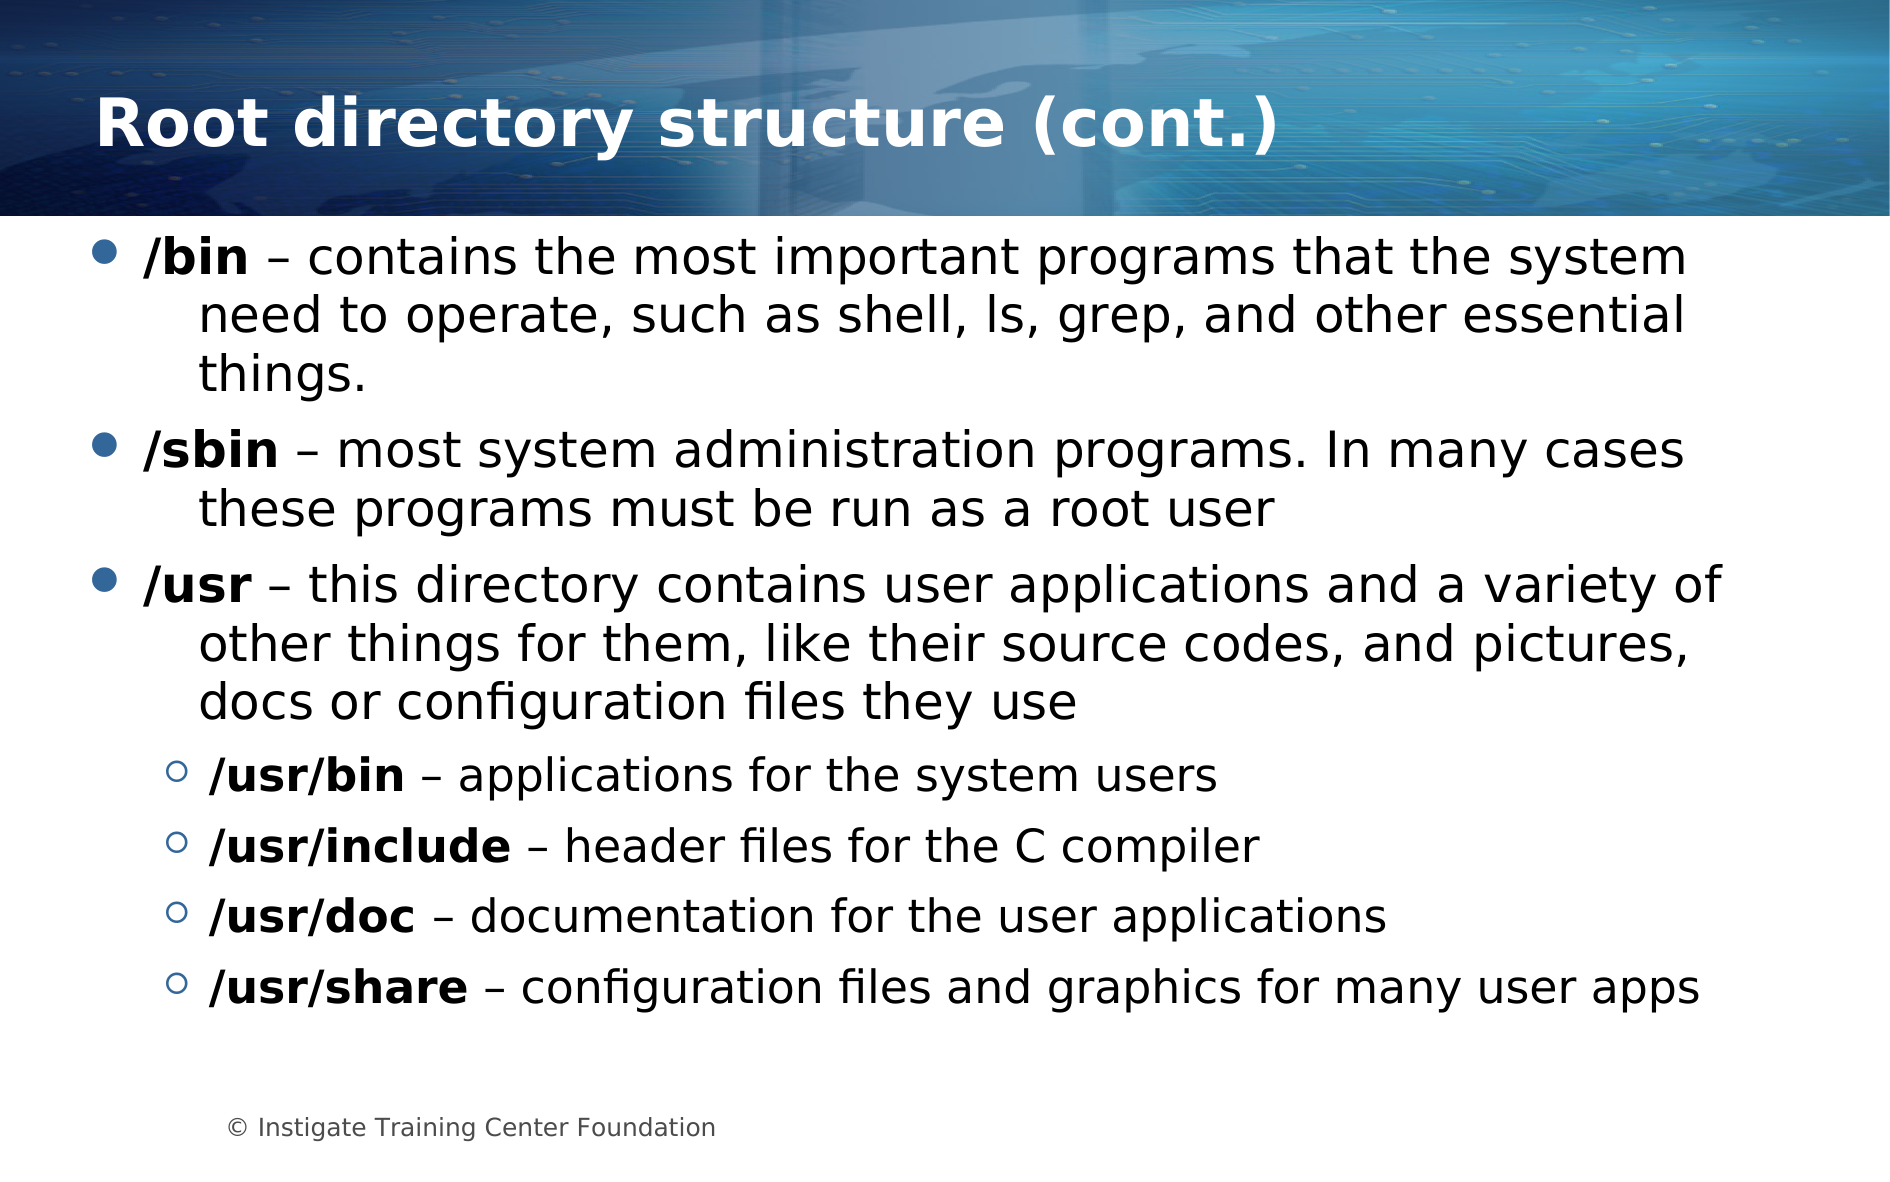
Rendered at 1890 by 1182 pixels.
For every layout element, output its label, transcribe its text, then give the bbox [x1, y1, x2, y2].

title Root directory structure (cont.) [94, 47, 1793, 217]
list /bin – contains the most important programs that the system need to operate, such as shell, ls, grep, and other essential things. /sbin – most system administration programs. In many cases these programs must be run as a root user /usr – this directory contains user applications and a variety of other things for them, like their source codes, and pictures, docs or configuration files they use /usr/bin – applications for the system users /usr/include – header files for the C compiler /usr/doc – documentation for the user applications /usr/share – configuration files and graphics for many user apps [88, 228, 1788, 1018]
picture [0, 0, 1890, 216]
